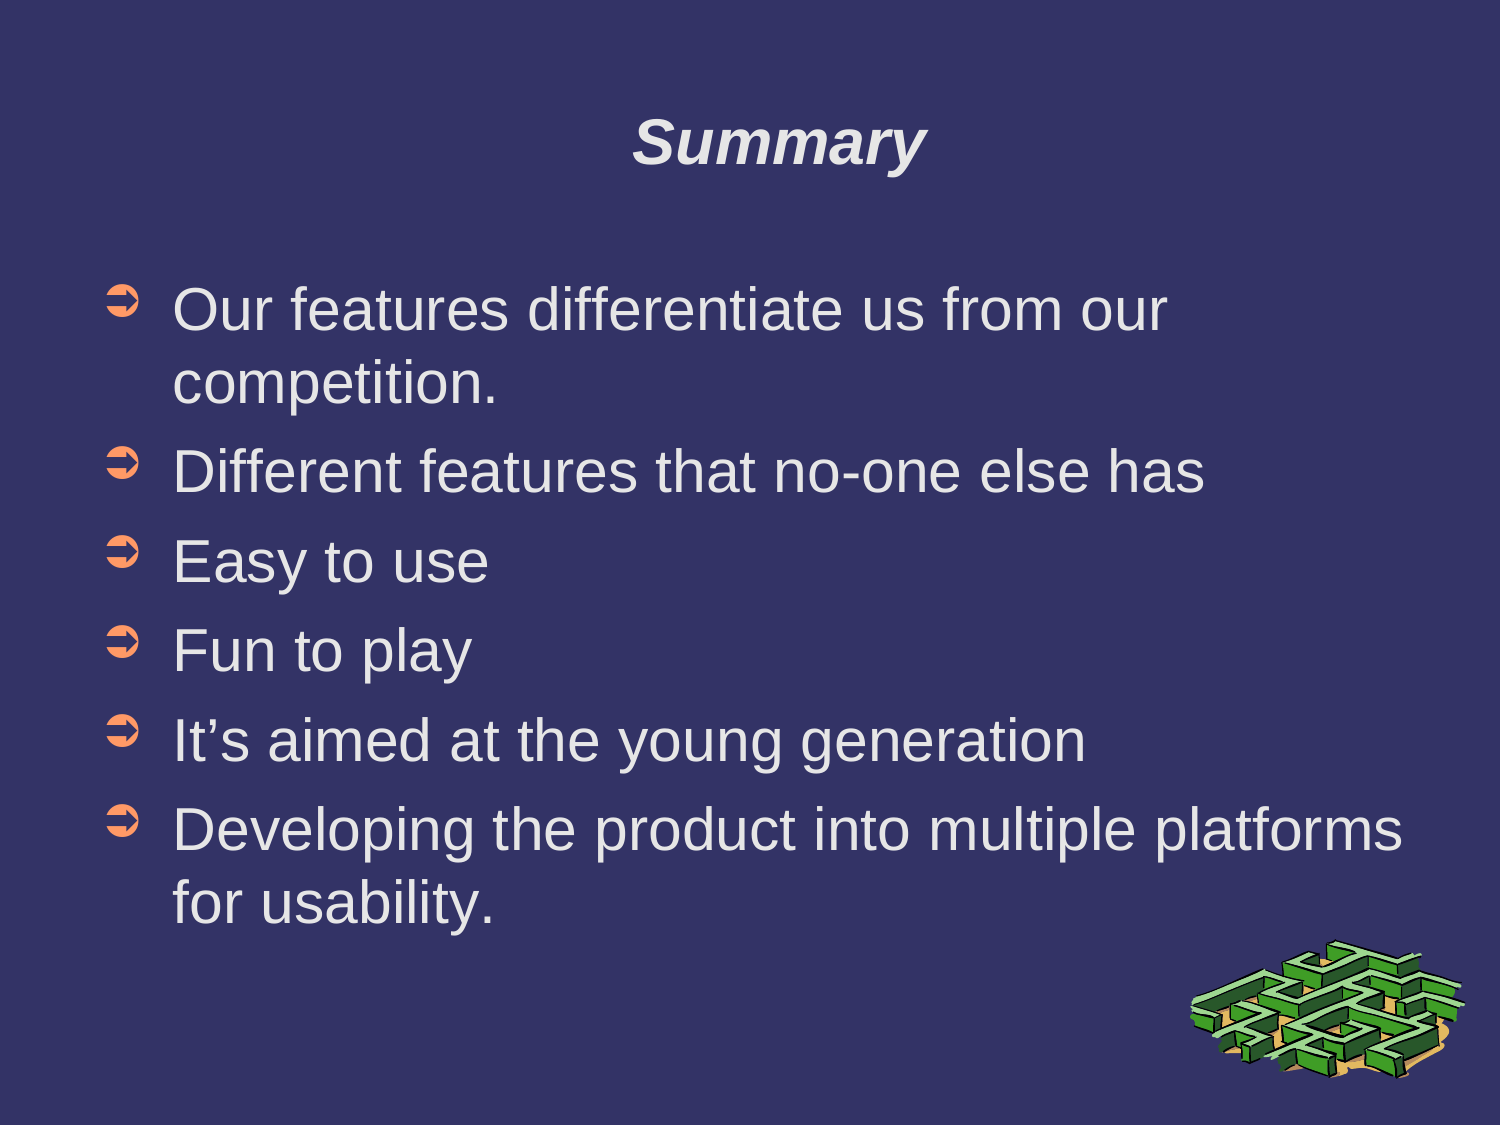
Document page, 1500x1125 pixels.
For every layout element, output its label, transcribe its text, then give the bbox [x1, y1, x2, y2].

list Our features differentiate us from our competition. Different features that no-one else has Easy to use Fun to play It’s aimed at the young generation Developing the product into multiple platforms for usability. [75, 262, 1426, 1122]
title Summary [75, 45, 1426, 233]
